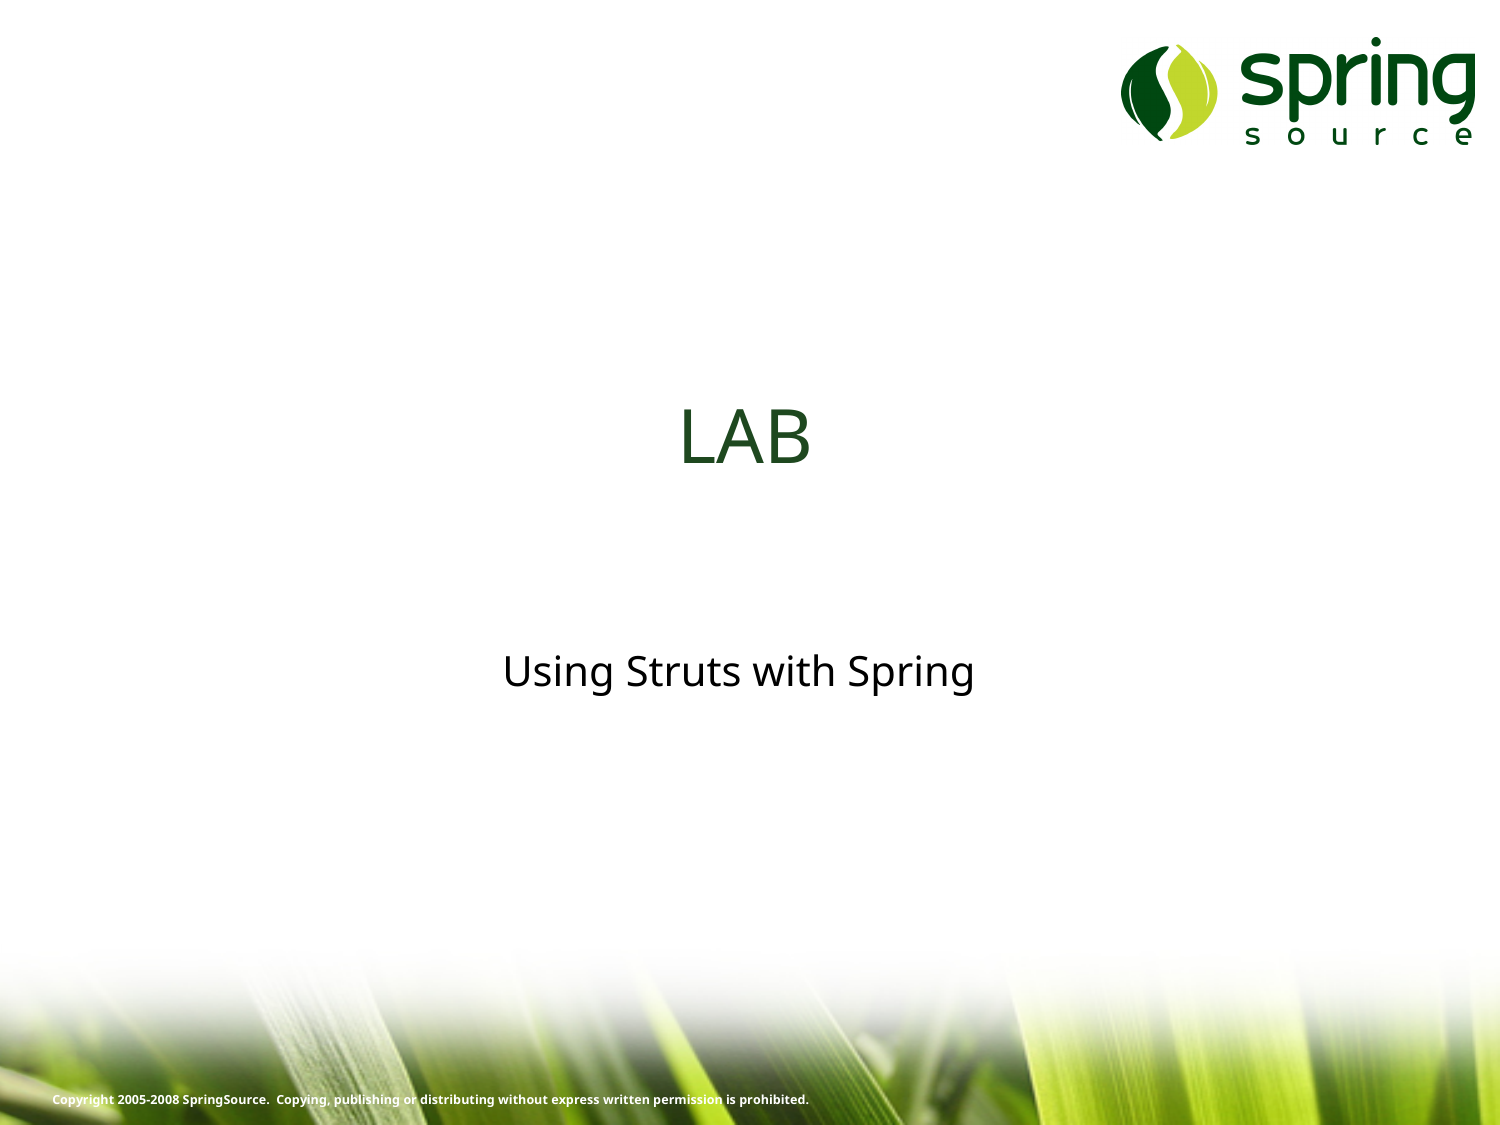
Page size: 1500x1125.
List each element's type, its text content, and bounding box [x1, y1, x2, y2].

picture [0, 944, 1500, 1125]
picture [1121, 37, 1475, 145]
title LAB [107, 340, 1383, 529]
subtitle Using Struts with Spring [214, 499, 1265, 788]
